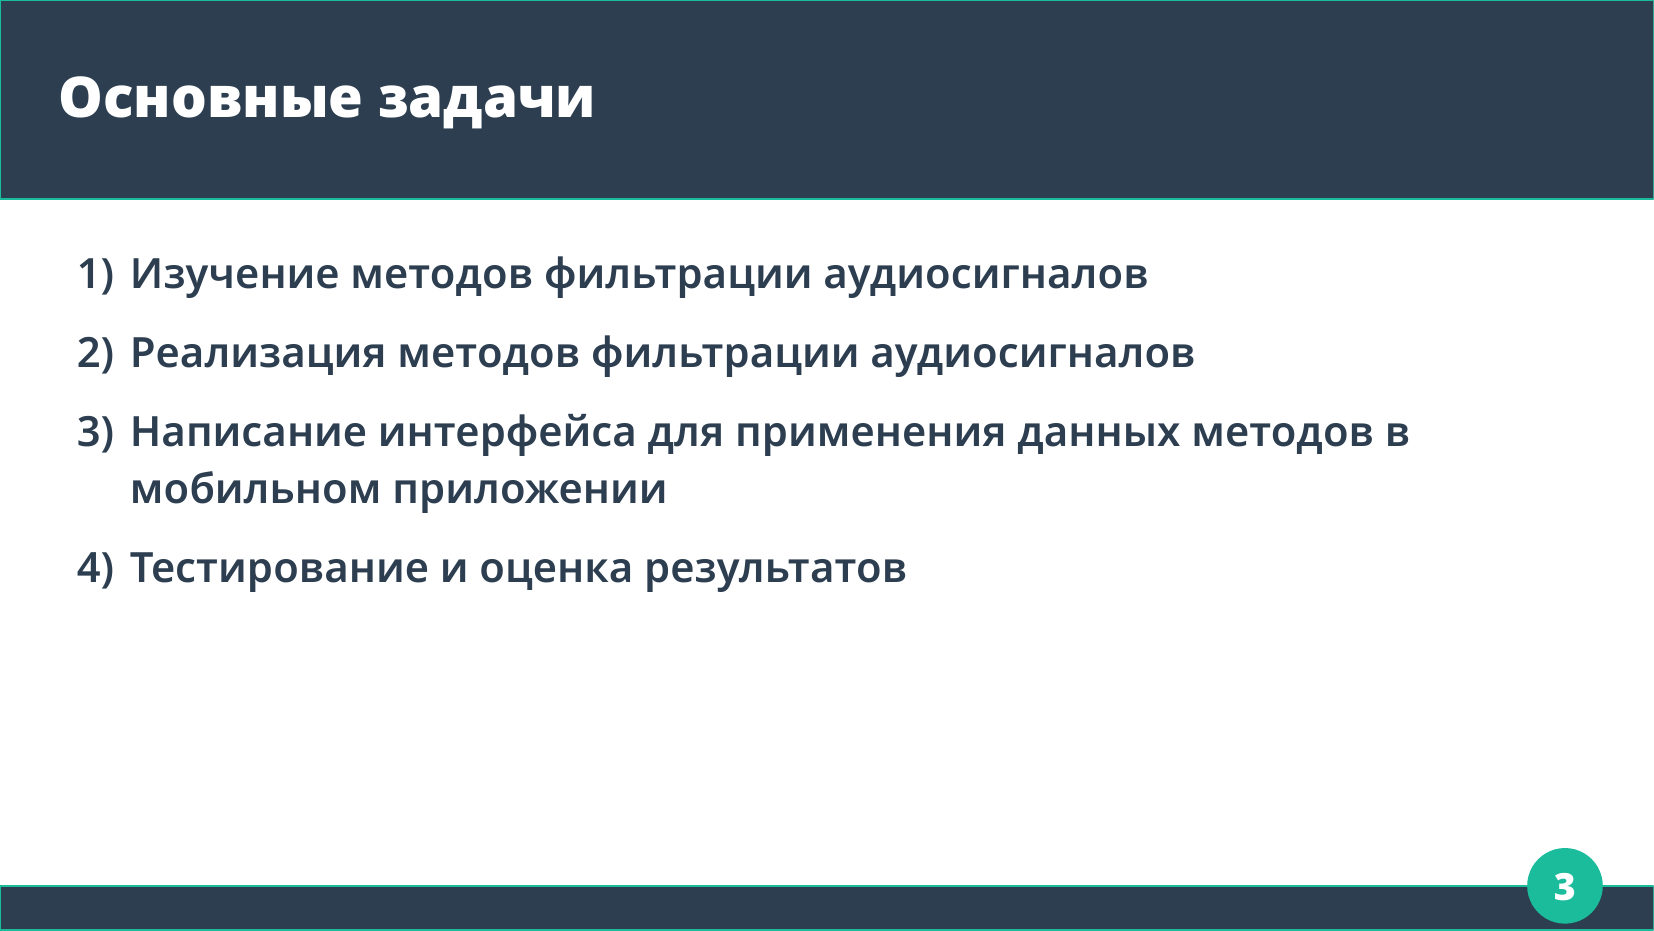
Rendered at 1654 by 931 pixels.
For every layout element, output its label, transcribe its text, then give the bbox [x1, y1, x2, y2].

list Изучение методов фильтрации аудиосигналов Реализация методов фильтрации аудиосигналов Написание интерфейса для применения данных методов в мобильном приложении Тестирование и оценка результатов [59, 243, 1595, 864]
title Основные задачи [59, 37, 1595, 156]
